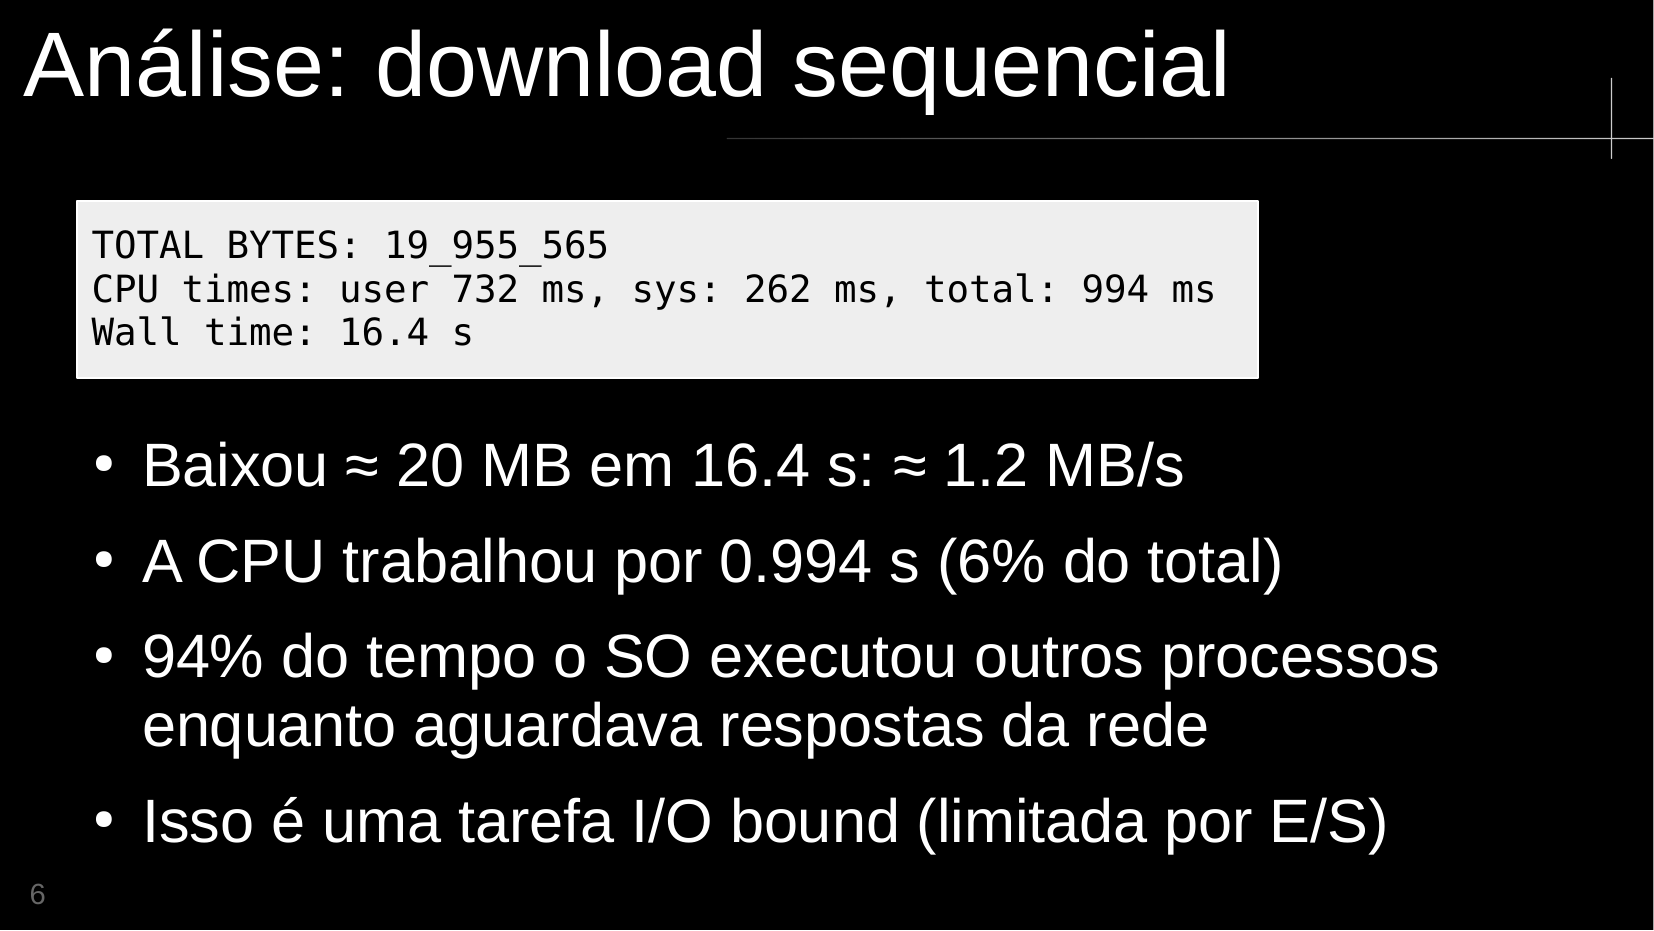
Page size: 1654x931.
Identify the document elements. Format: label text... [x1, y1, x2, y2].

text_box TOTAL BYTES: 19_955_565 CPU times: user 732 ms, sys: 262 ms, total: 994 ms Wall time: 16.4 s [76, 200, 1258, 378]
title Análise: download sequencial [23, 11, 1589, 119]
list Baixou ≈ 20 MB em 16.4 s: ≈ 1.2 MB/s A CPU trabalhou por 0.994 s (6% do total) 94% do tempo o SO executou outros processos enquanto aguardava respostas da rede Isso é uma tarefa I/O bound (limitada por E/S) [76, 431, 1565, 857]
